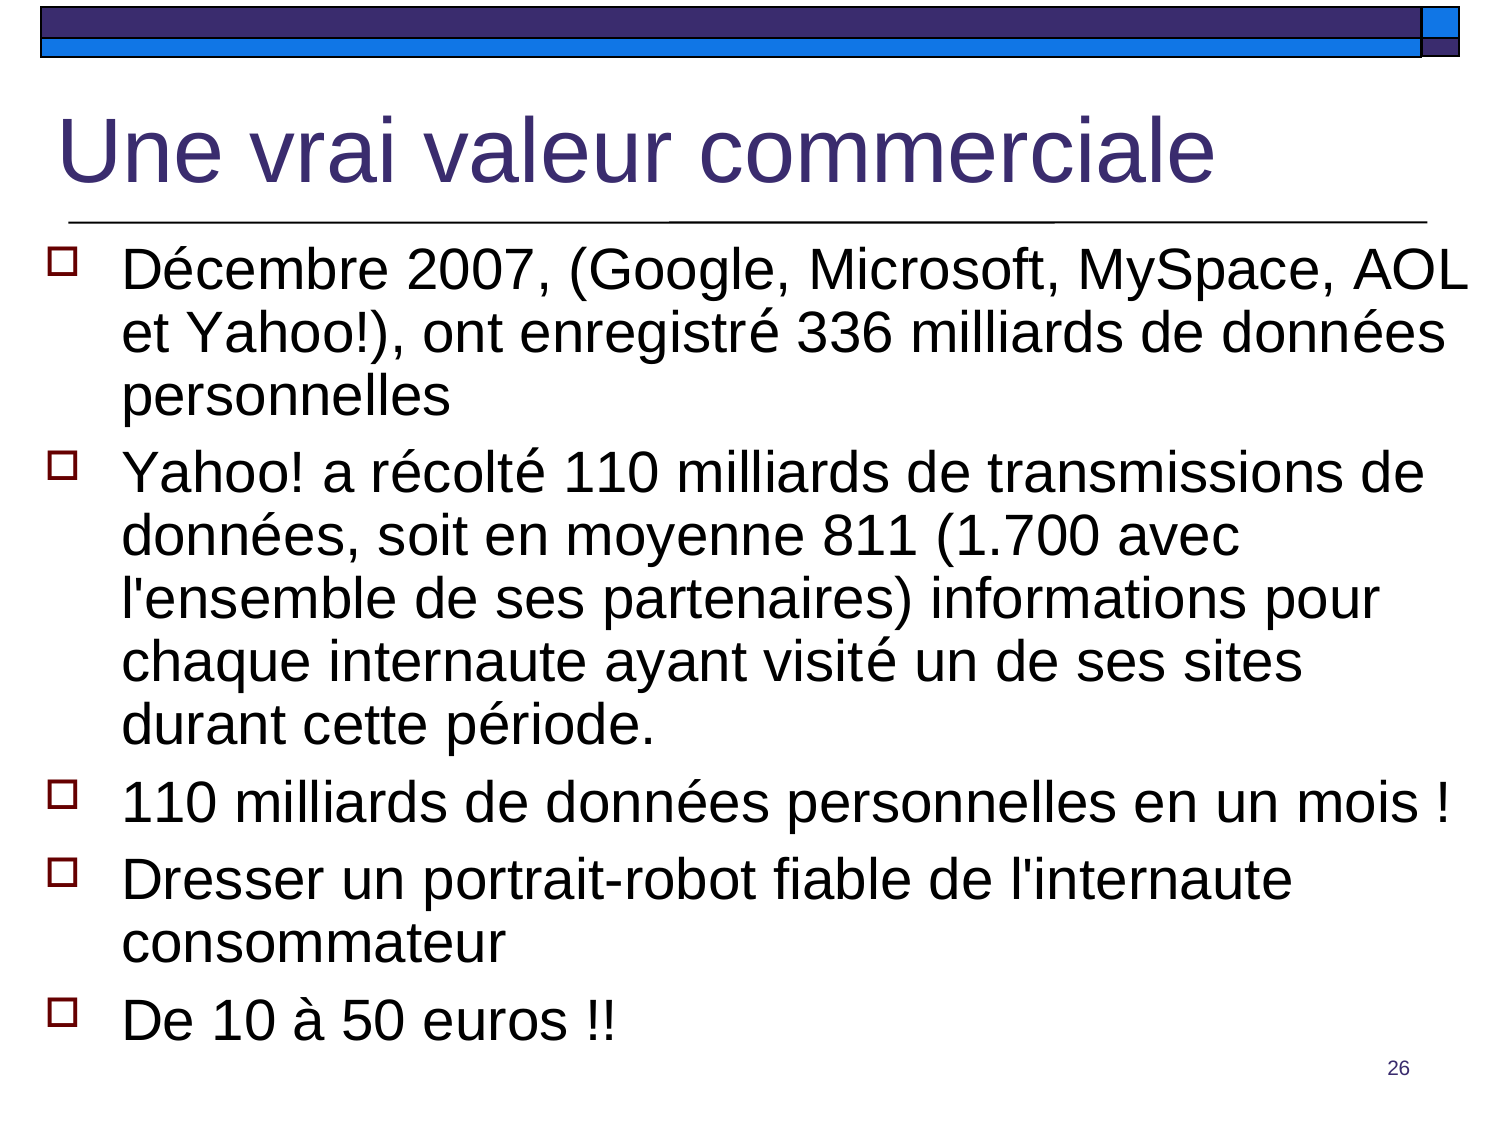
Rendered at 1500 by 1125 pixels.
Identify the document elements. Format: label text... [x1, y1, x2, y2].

text_box Décembre 2007, (Google, Microsoft, MySpace, AOL et Yahoo!), ont enregistré 336 milliards de données personnelles Yahoo! a récolté 110 milliards de transmissions de données, soit en moyenne 811 (1.700 avec l'ensemble de ses partenaires) informations pour chaque internaute ayant visité un de ses sites durant cette période. 110 milliards de données personnelles en un mois ! Dresser un portrait-robot fiable de l'internaute consommateur De 10 à 50 euros !! [29, 231, 1500, 1061]
text_box Une vrai valeur commerciale [41, 78, 1459, 209]
text_box <numéro> [1112, 1061, 1426, 1101]
